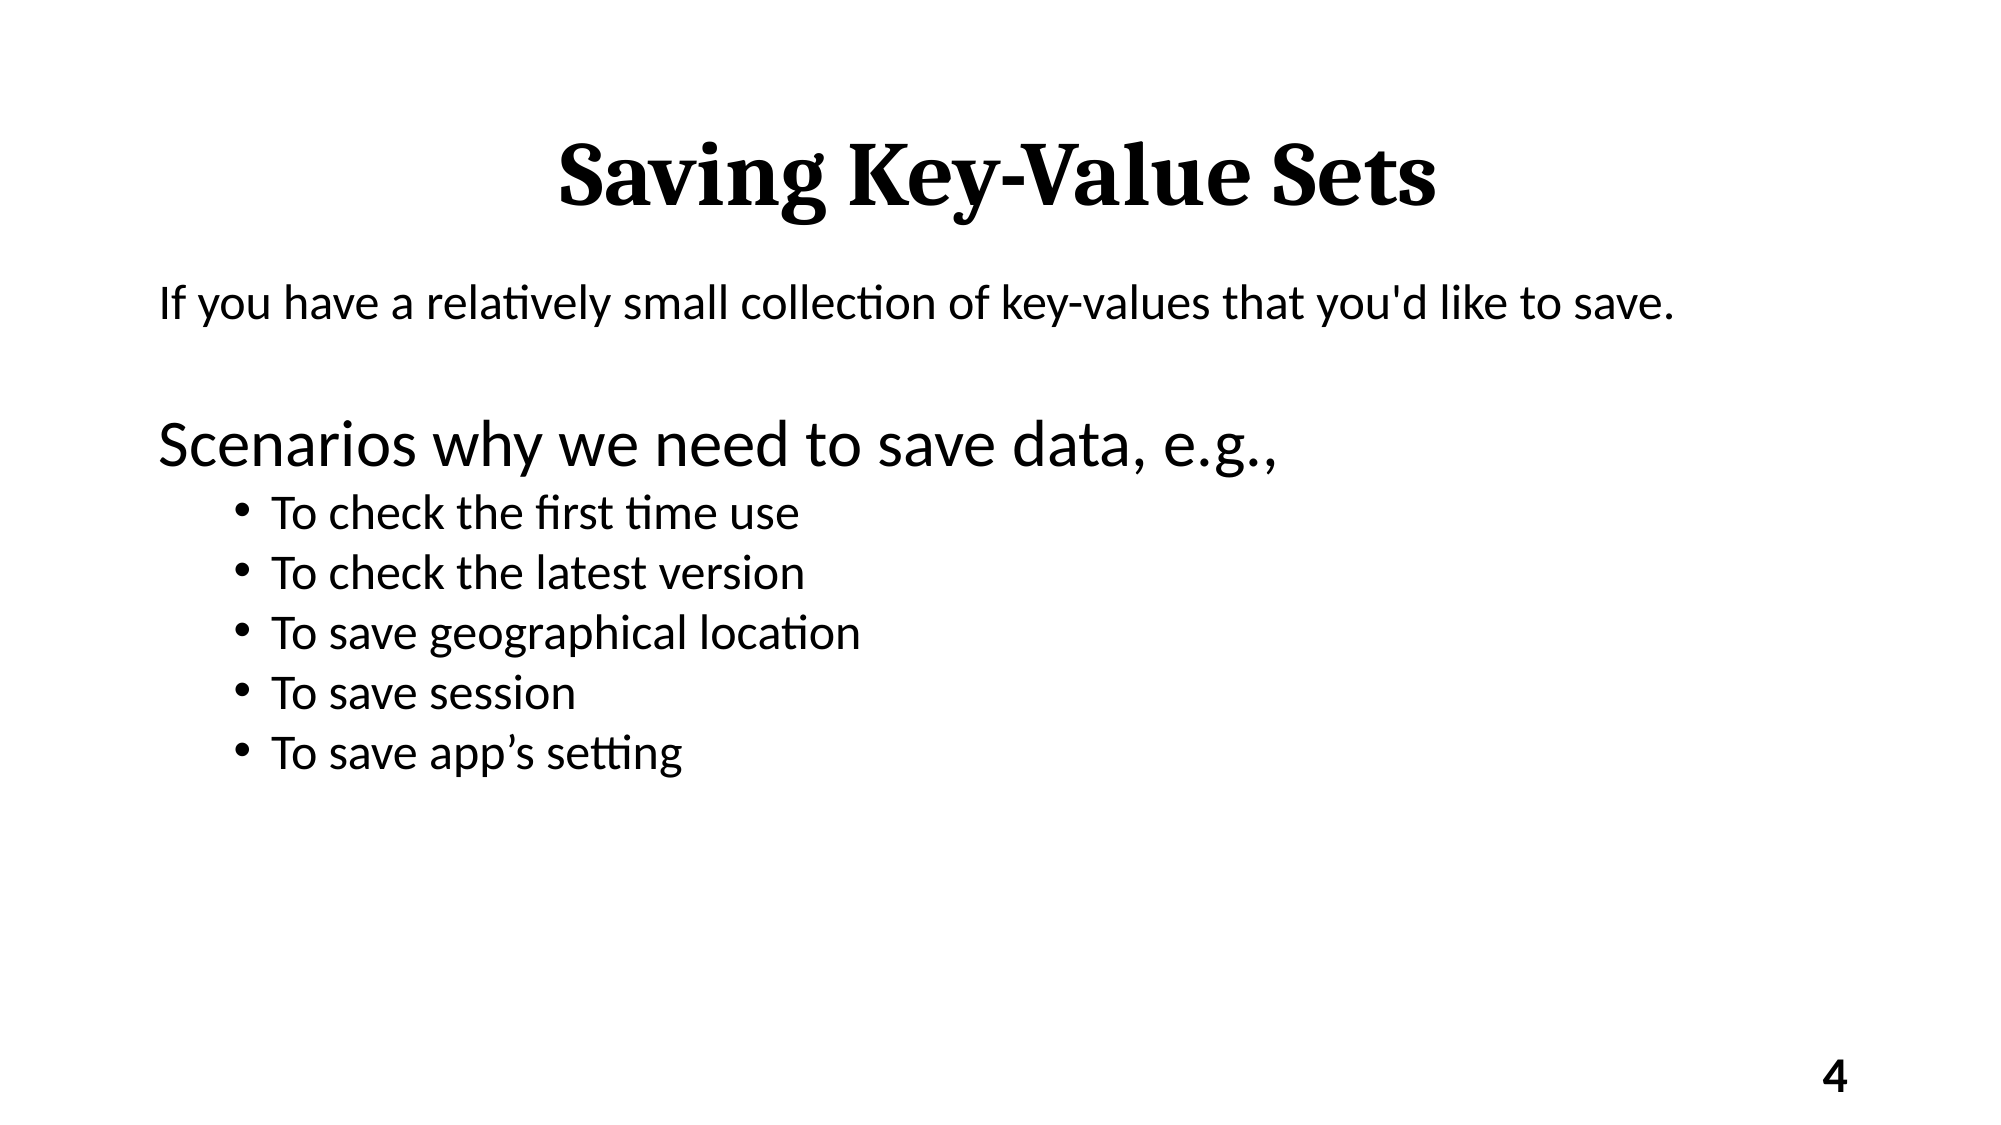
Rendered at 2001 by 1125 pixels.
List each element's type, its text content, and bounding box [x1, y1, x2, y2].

text_box <number> [1412, 1042, 1863, 1103]
text_box If you have a relatively small collection of key-values that you'd like to save. Scenarios why we need to save data, e.g., To check the first time use To check the latest version To save geographical location To save session To save app’s setting [143, 261, 1869, 991]
text_box Saving Key-Value Sets [137, 59, 1863, 278]
